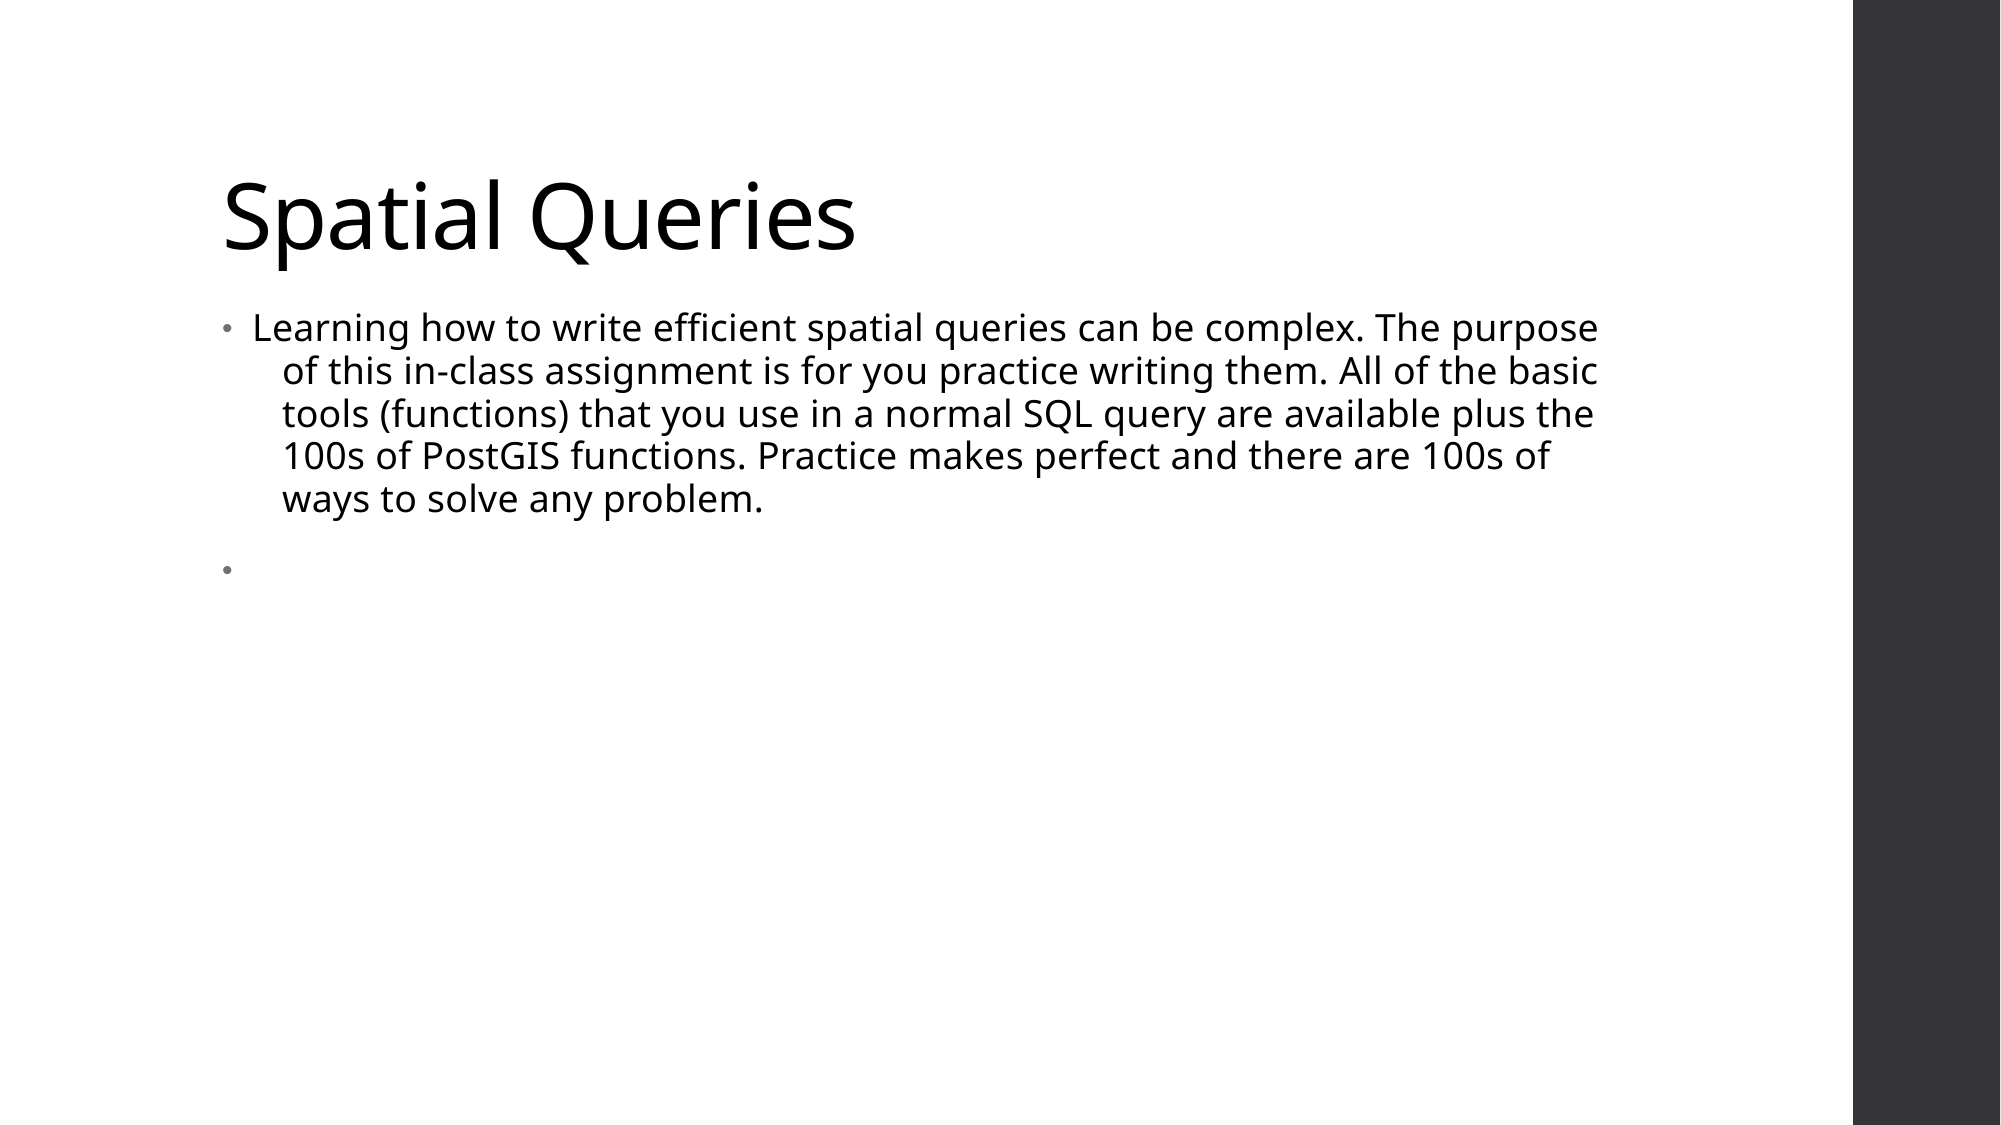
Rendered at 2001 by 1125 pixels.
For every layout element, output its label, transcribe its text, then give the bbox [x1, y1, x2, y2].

title Spatial Queries [206, 60, 1797, 278]
list Learning how to write efficient spatial queries can be complex. The purpose of this in-class assignment is for you practice writing them. All of the basic tools (functions) that you use in a normal SQL query are available plus the 100s of PostGIS functions. Practice makes perfect and there are 100s of ways to solve any problem. [206, 299, 1617, 1014]
